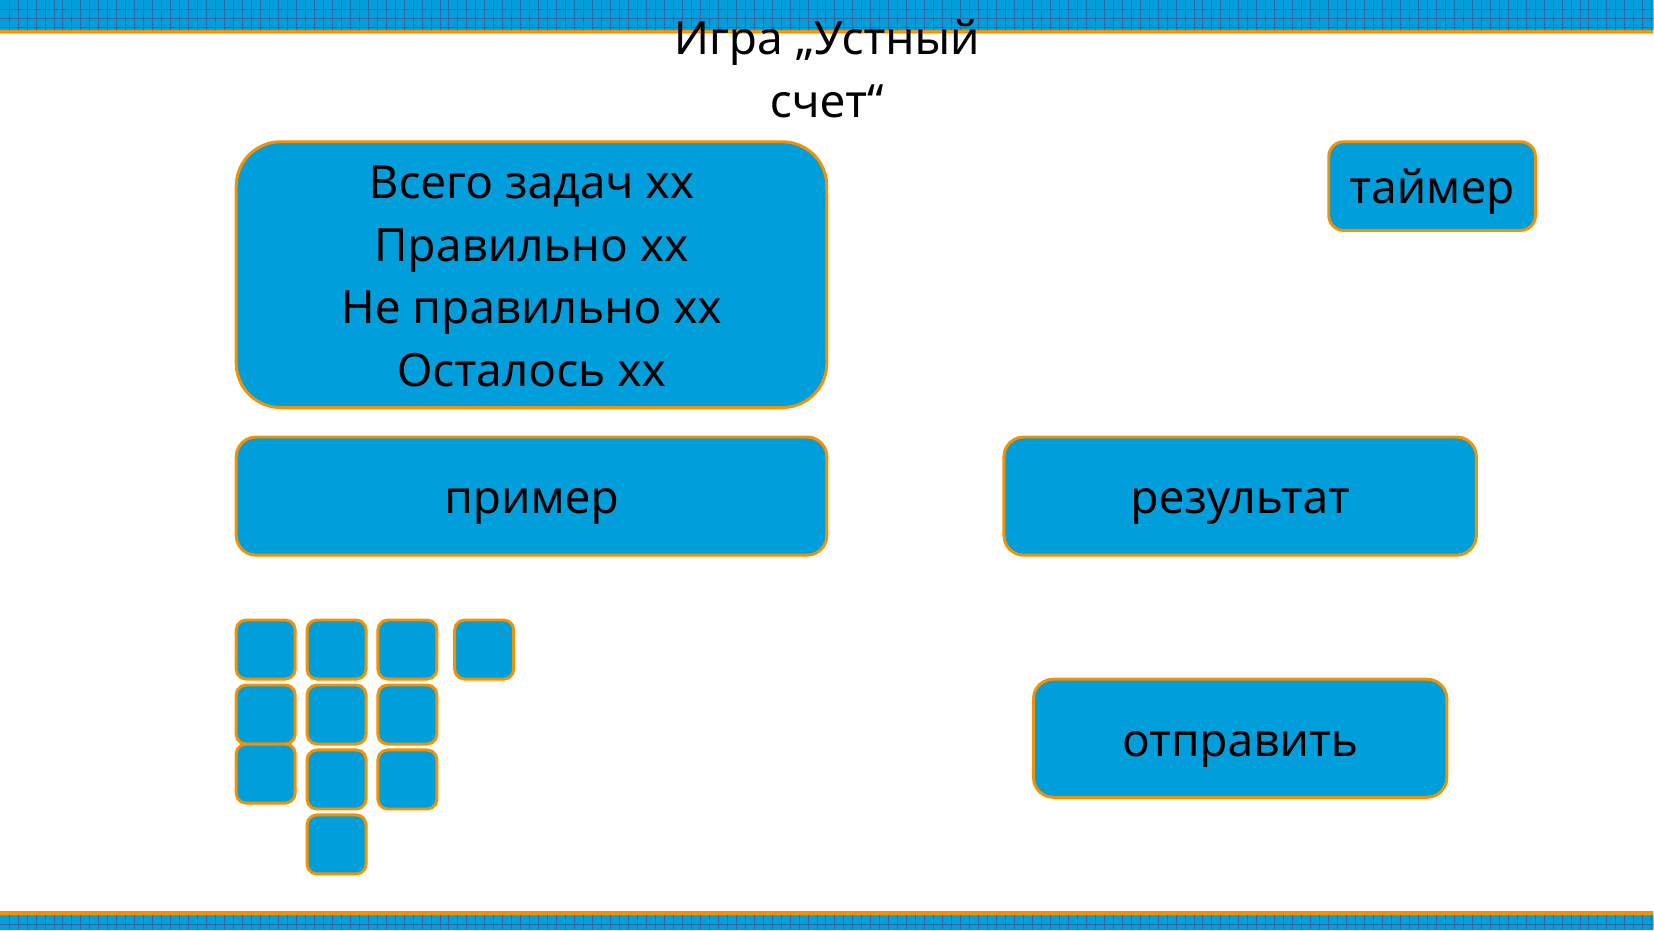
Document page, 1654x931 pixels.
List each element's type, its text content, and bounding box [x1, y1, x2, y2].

text_box Всего задач хх Правильно хх Не правильно хх Осталось хх [236, 141, 827, 408]
text_box [307, 814, 367, 874]
text_box отправить [1033, 679, 1447, 798]
text_box [307, 749, 367, 809]
text_box таймер [1328, 141, 1536, 231]
text_box [377, 620, 437, 680]
text_box пример [236, 437, 827, 556]
text_box результат [1003, 437, 1477, 556]
text_box [454, 620, 514, 680]
text_box [377, 749, 437, 809]
text_box Игра „Устный счет“ [620, 33, 1034, 103]
text_box [236, 620, 296, 680]
text_box [307, 620, 367, 680]
text_box [307, 684, 367, 745]
text_box [377, 684, 437, 745]
text_box [236, 684, 296, 804]
